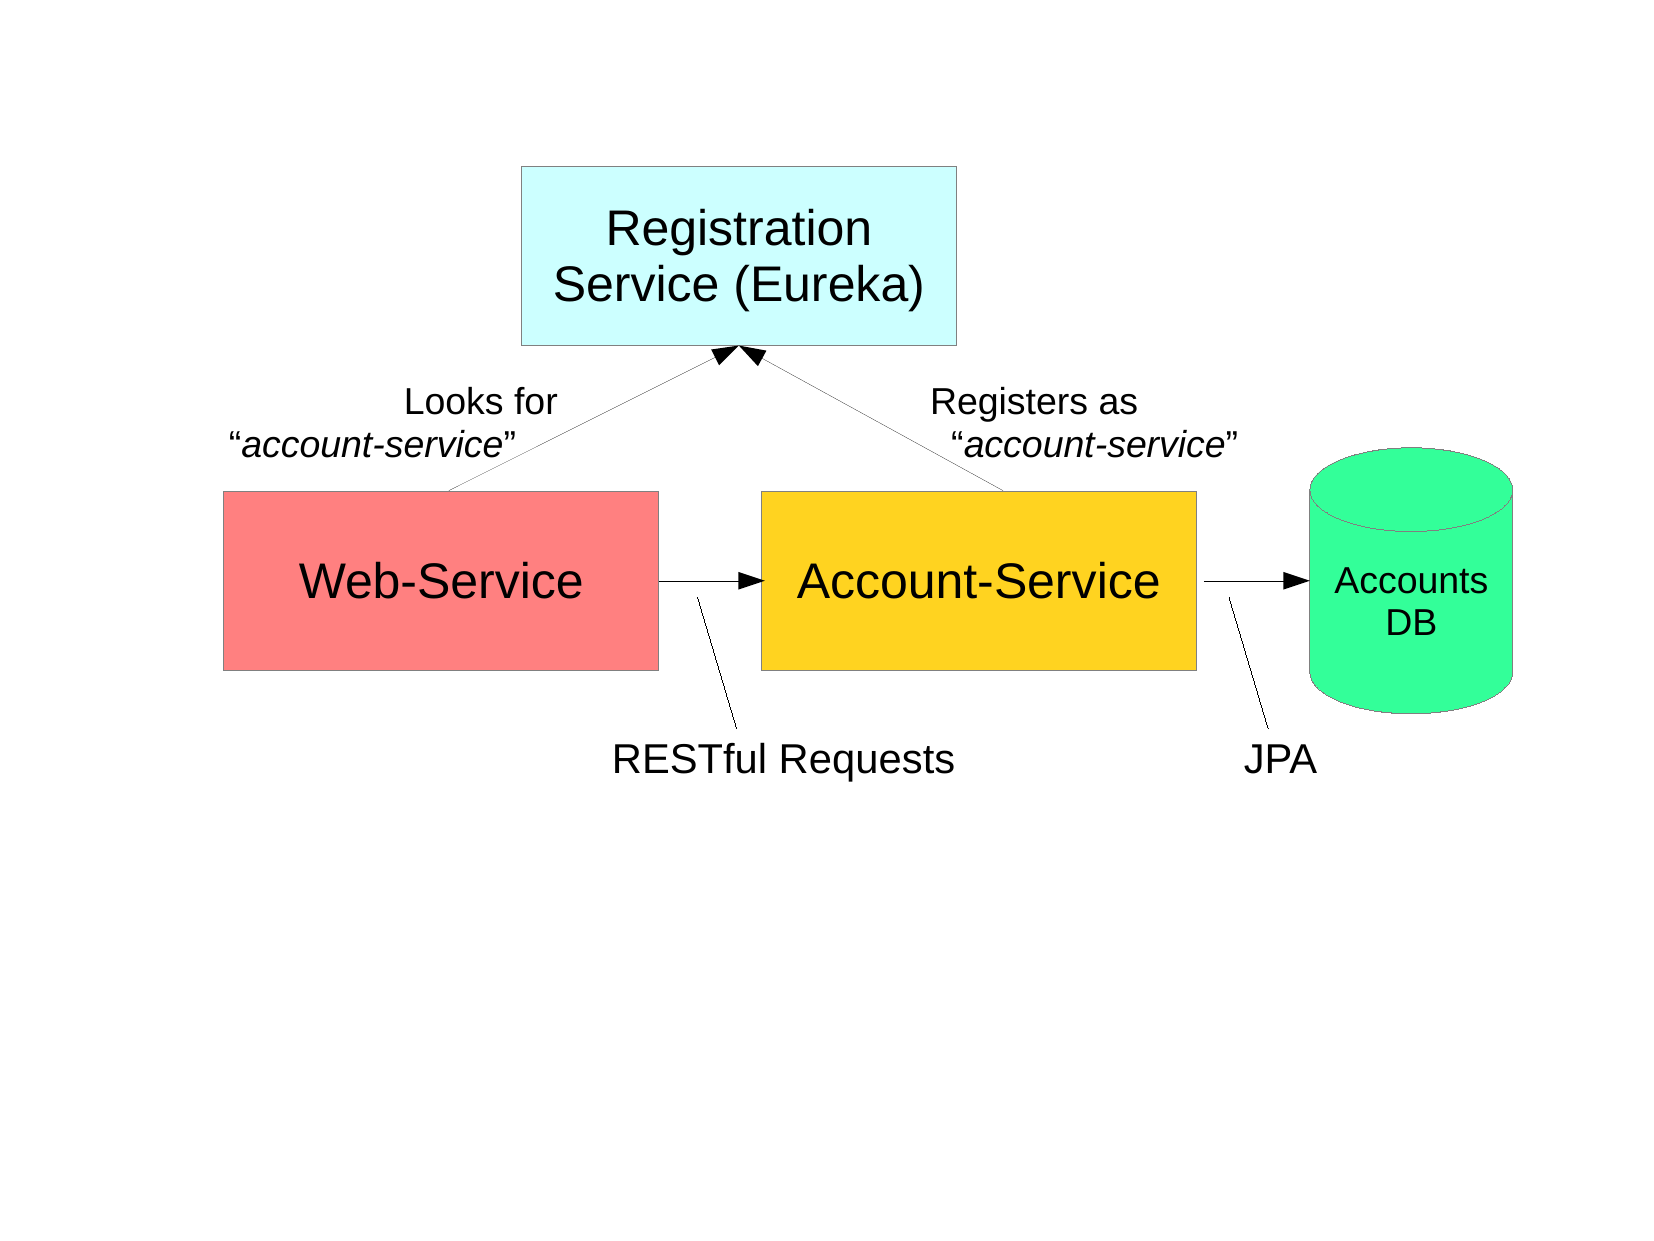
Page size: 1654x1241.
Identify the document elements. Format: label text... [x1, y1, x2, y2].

text_box Registration Service (Eureka) [521, 166, 957, 346]
text_box RESTful Requests [597, 728, 970, 790]
text_box Looks for “account-service” [214, 373, 574, 473]
text_box Accounts DB [1309, 447, 1513, 714]
text_box Web-Service [223, 491, 659, 671]
text_box Registers as “account-service” [915, 373, 1254, 473]
text_box JPA [1229, 728, 1335, 790]
text_box Account-Service [761, 491, 1197, 671]
